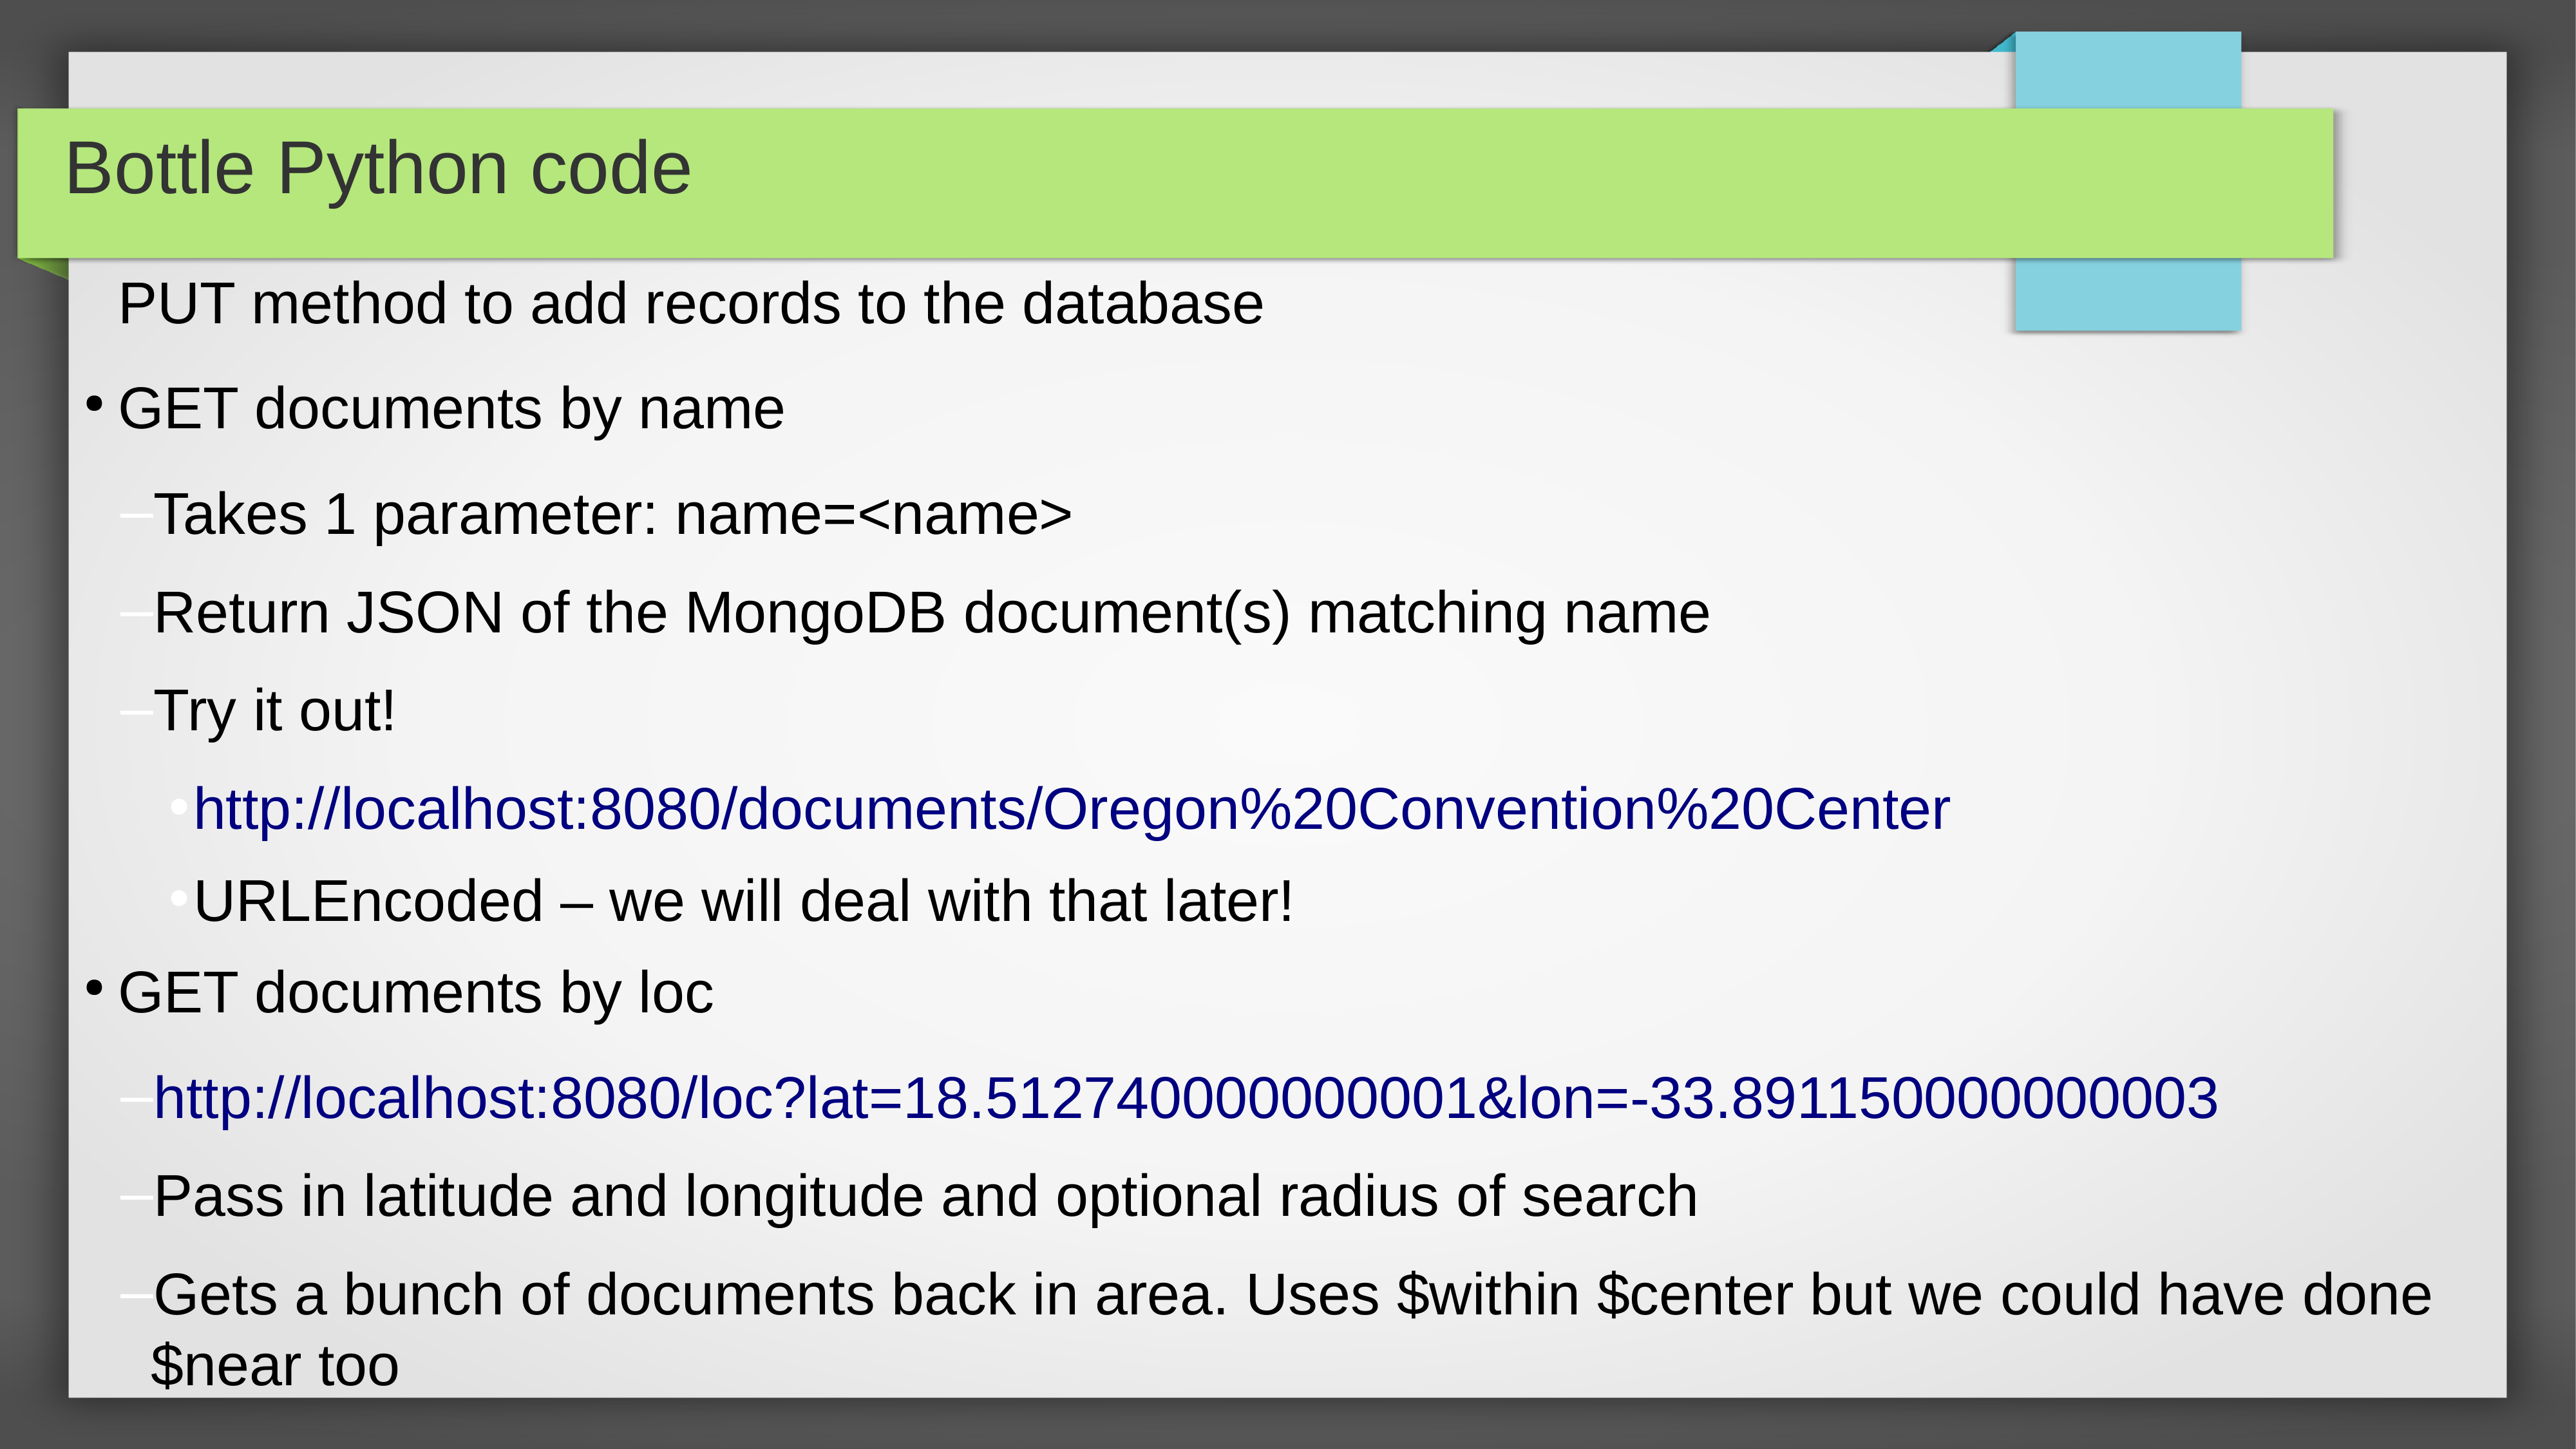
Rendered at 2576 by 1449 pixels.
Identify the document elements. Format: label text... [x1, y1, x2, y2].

picture [0, 0, 2576, 1449]
title Bottle Python code [59, 76, 2488, 251]
list PUT method to add records to the database GET documents by name Takes 1 parameter: name=<name> Return JSON of the MongoDB document(s) matching name Try it out! http://localhost:8080/documents/Oregon%20Convention%20Center URLEncoded – we will deal with that later! GET documents by loc http://localhost:8080/loc?lat=18.512740000000001&lon=-33.891150000000003 Pass in latitude and longitude and optional radius of search Gets a bunch of documents back in area. Uses $within $center but we could have done $near too [72, 264, 2501, 1449]
